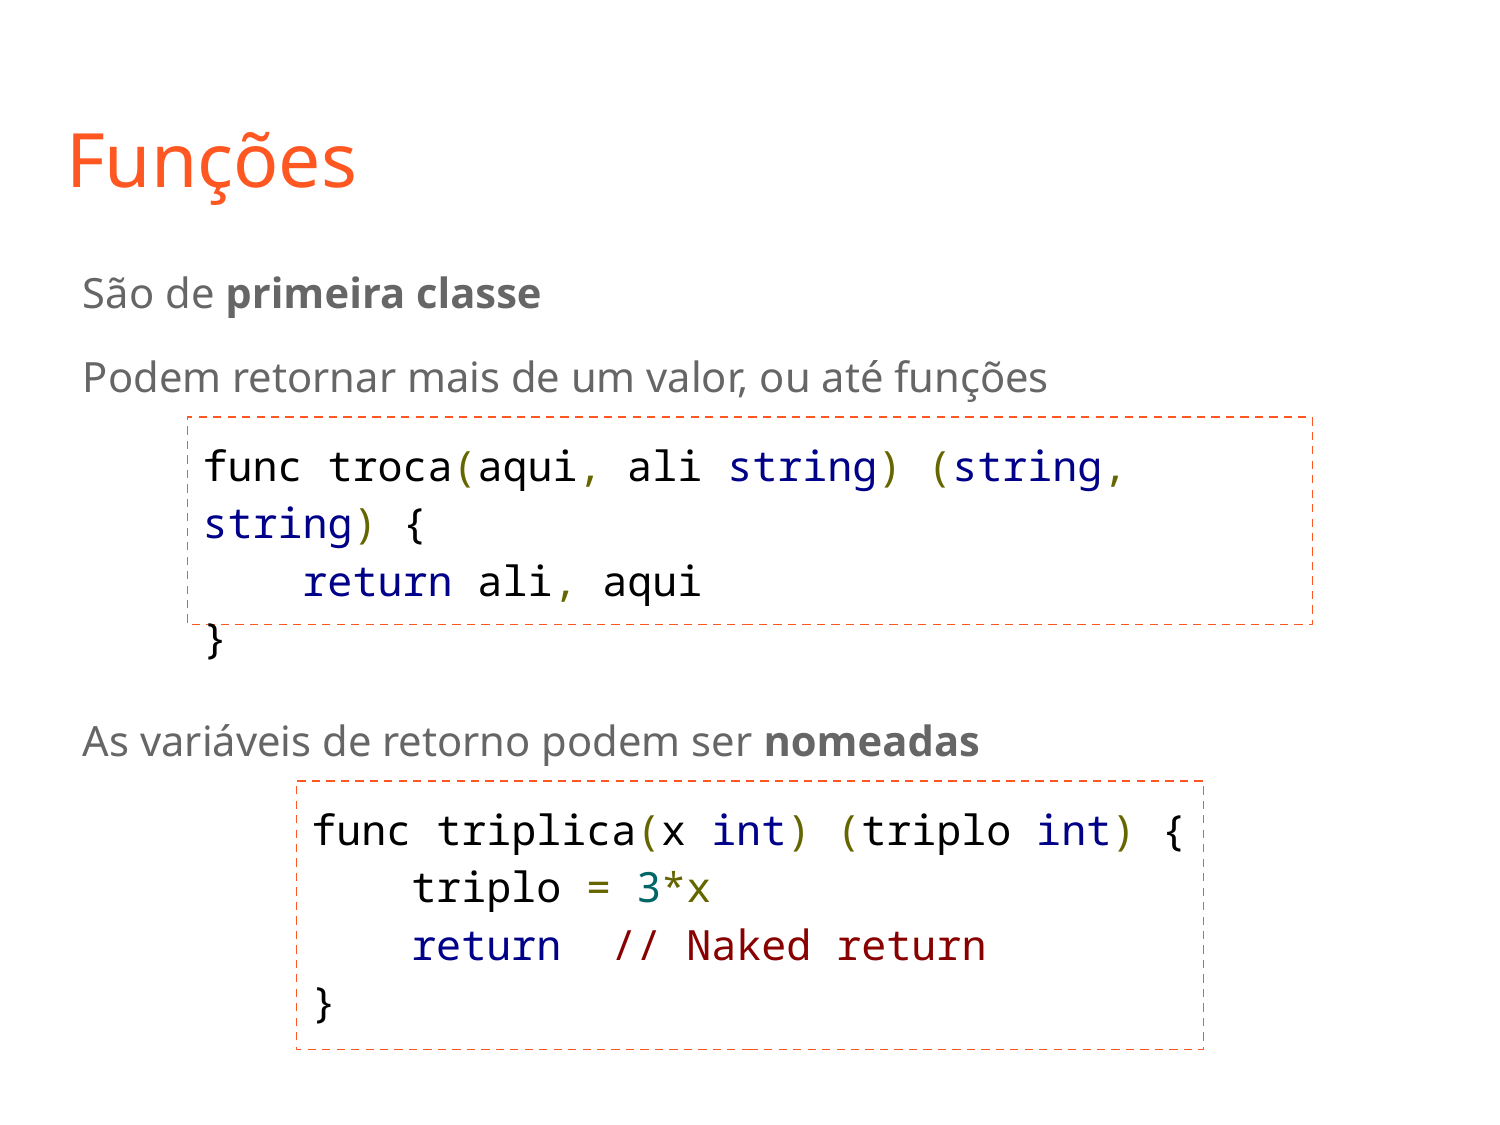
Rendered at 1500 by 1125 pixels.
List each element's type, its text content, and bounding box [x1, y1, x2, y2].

text_box func troca(aqui, ali string) (string, string) { return ali, aqui } [187, 416, 1313, 625]
text_box As variáveis de retorno podem ser nomeadas [51, 692, 1449, 806]
title Funções [51, 97, 1449, 223]
text_box func triplica(x int) (triplo int) { triplo = 3*x return // Naked return } [296, 806, 1204, 1050]
list São de primeira classe Podem retornar mais de um valor, ou até funções [51, 252, 1449, 417]
